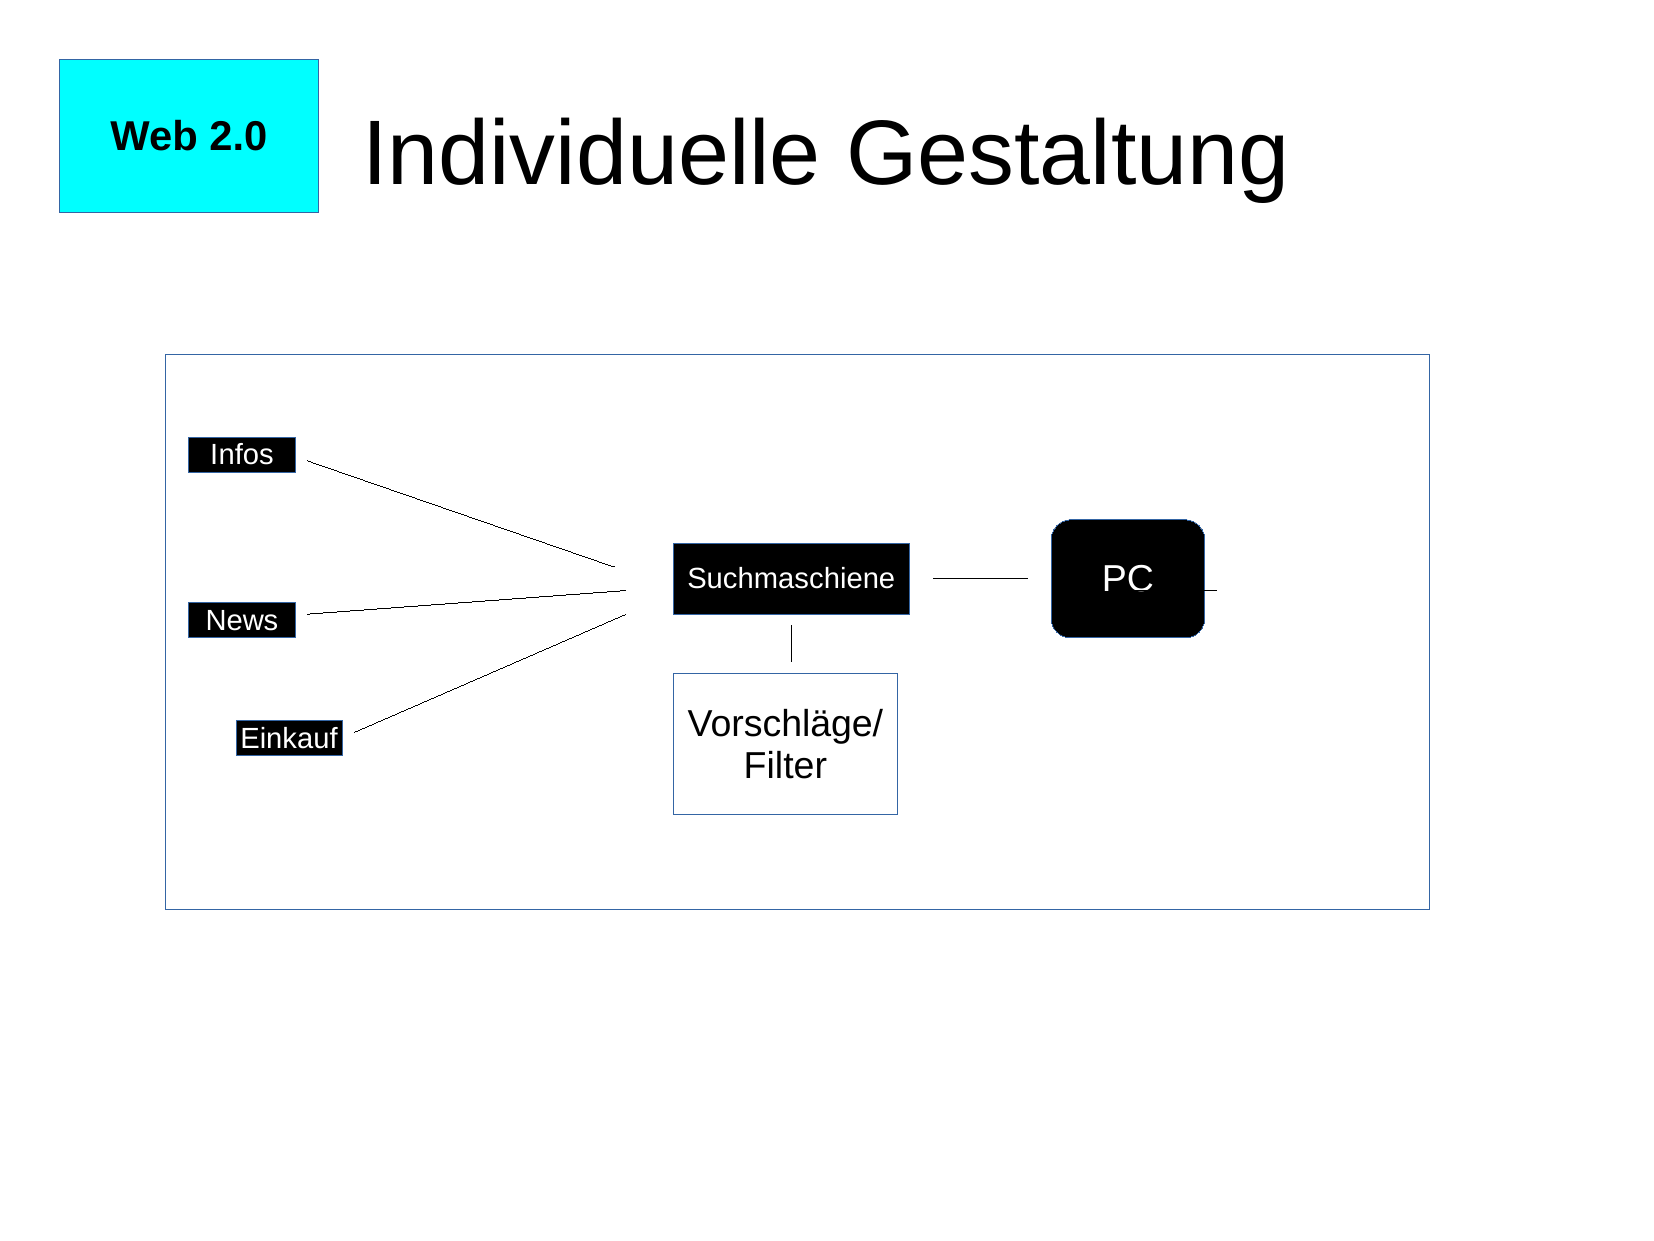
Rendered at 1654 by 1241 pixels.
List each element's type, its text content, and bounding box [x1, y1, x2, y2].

text_box Suchmaschiene [673, 543, 910, 615]
text_box Web 2.0 [59, 59, 319, 213]
text_box [165, 354, 1430, 910]
text_box Vorschläge/ Filter [673, 673, 898, 815]
text_box PC [1051, 519, 1205, 638]
title Individuelle Gestaltung [82, 49, 1571, 257]
